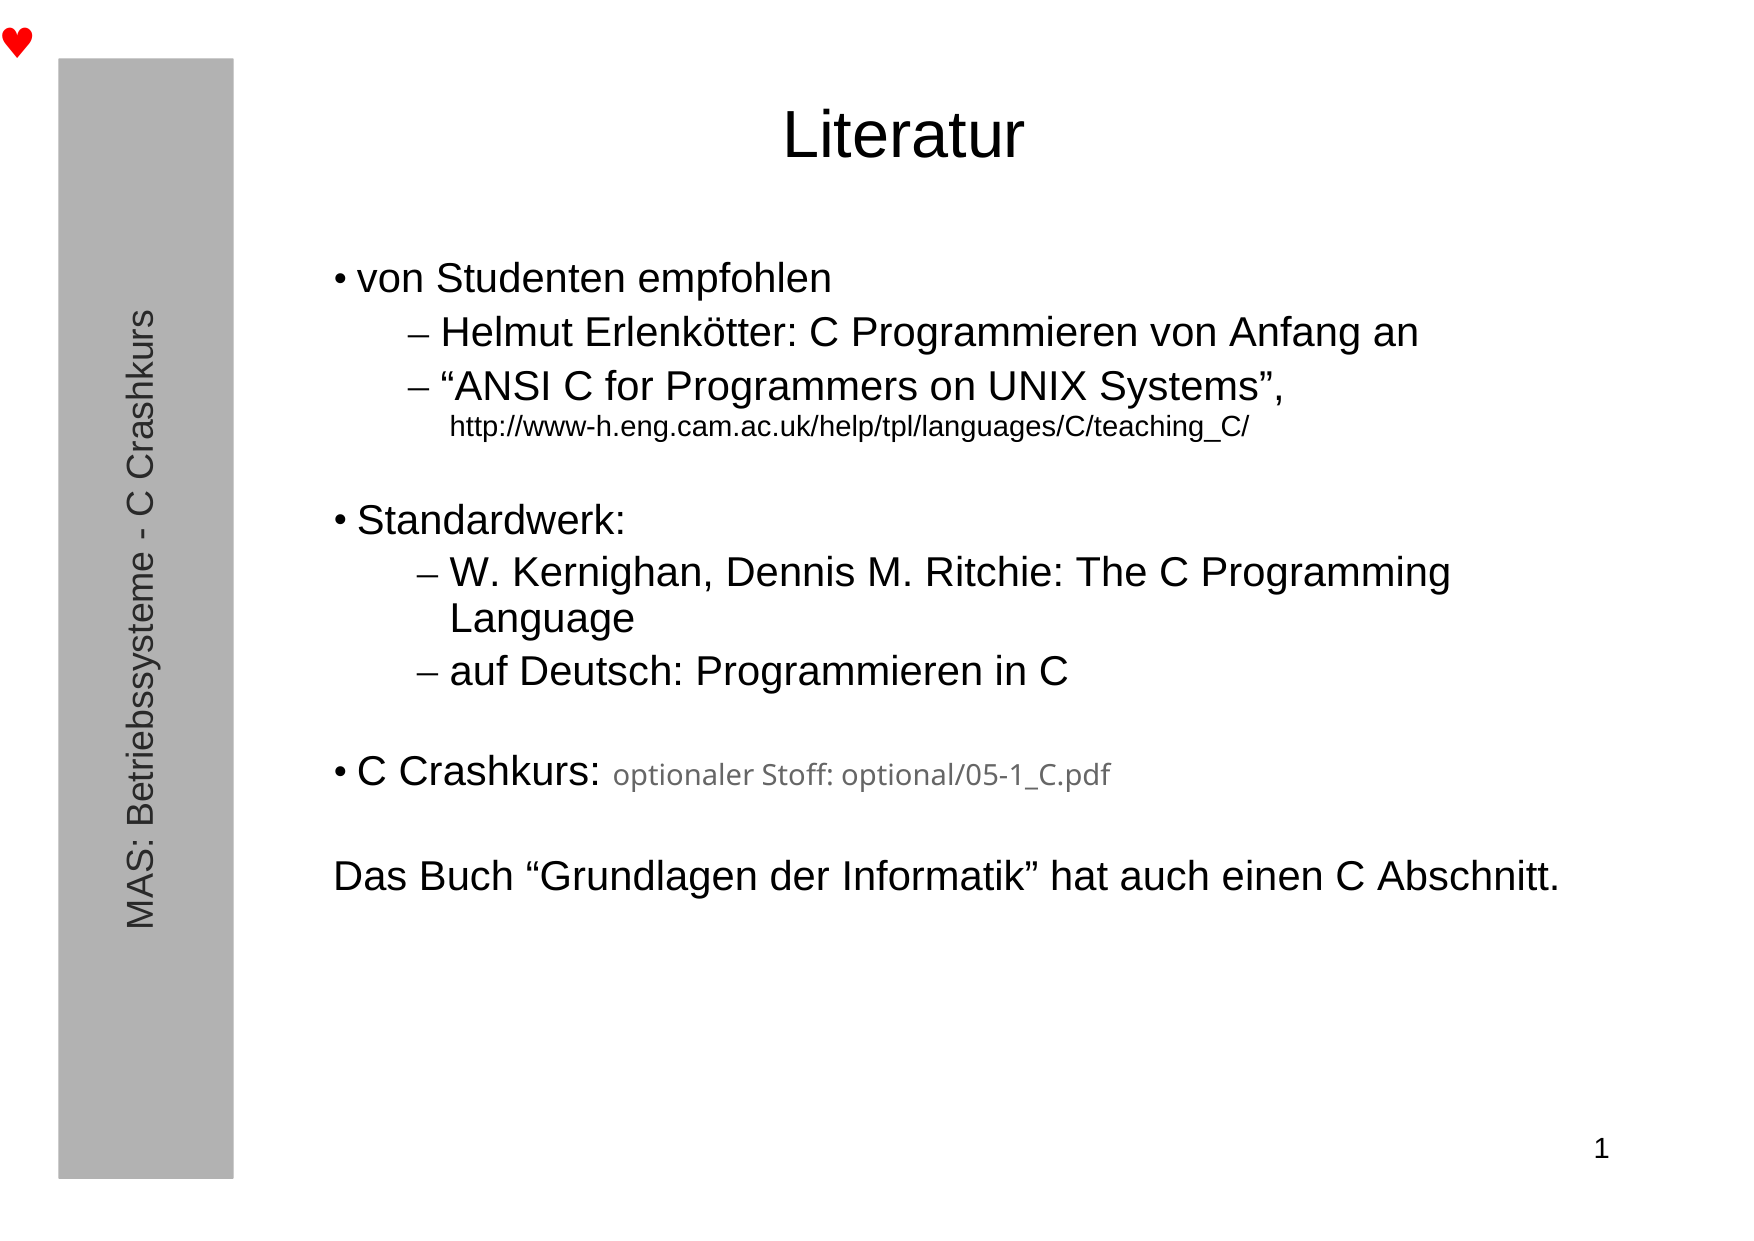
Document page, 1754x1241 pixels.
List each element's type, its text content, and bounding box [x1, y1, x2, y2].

text_box <number> [1593, 1130, 1651, 1168]
text_box von Studenten empfohlen Helmut Erlenkötter: C Programmieren von Anfang an “ANSI C for Programmers on UNIX Systems”, http://www-h.eng.cam.ac.uk/help/tpl/languages/C/teaching_C/ Standardwerk: W. Kernighan, Dennis M. Ritchie: The C Programming Language auf Deutsch: Programmieren in C C Crashkurs: optionaler Stoff: optional/05-1_C.pdf Das Buch “Grundlagen der Informatik” hat auch einen C Abschnitt. [318, 246, 1637, 948]
text_box [290, 221, 1651, 383]
text_box ♥️ [0, 6, 66, 70]
text_box MAS: Betriebssysteme - C Crashkurs [110, 60, 195, 1180]
text_box Literatur [512, 86, 1297, 181]
text_box [59, 59, 233, 1179]
